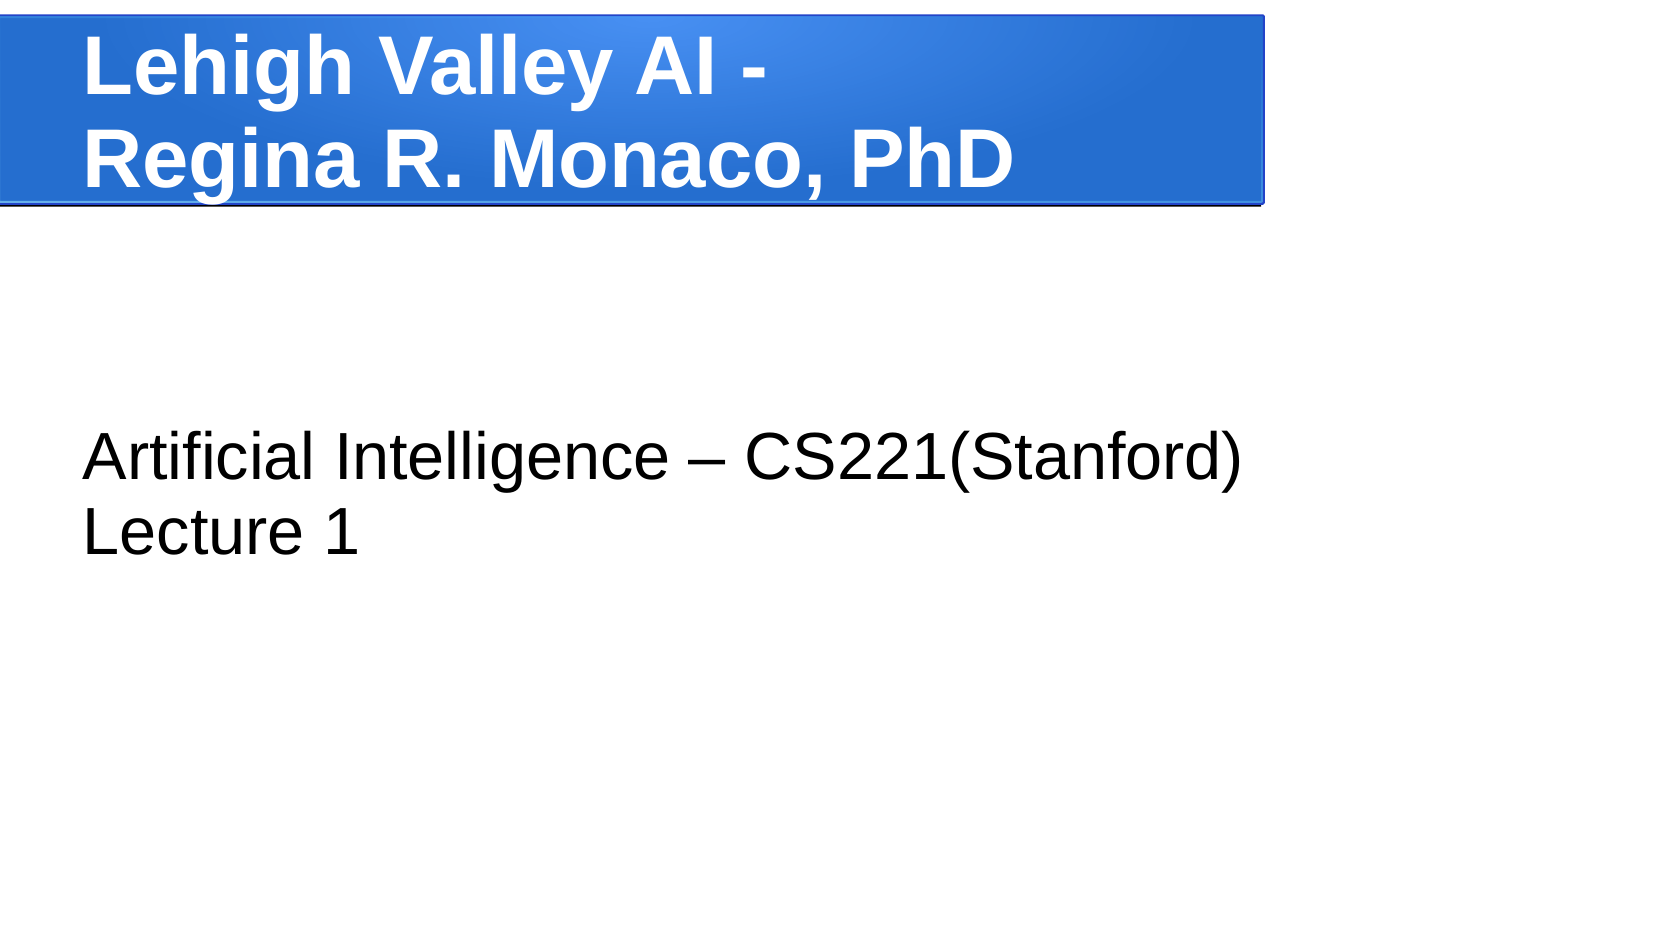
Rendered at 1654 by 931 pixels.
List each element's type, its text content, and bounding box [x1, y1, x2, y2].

title Lehigh Valley AI - Regina R. Monaco, PhD [82, 19, 1235, 206]
subtitle Artificial Intelligence – CS221(Stanford) Lecture 1 [82, 224, 1571, 764]
